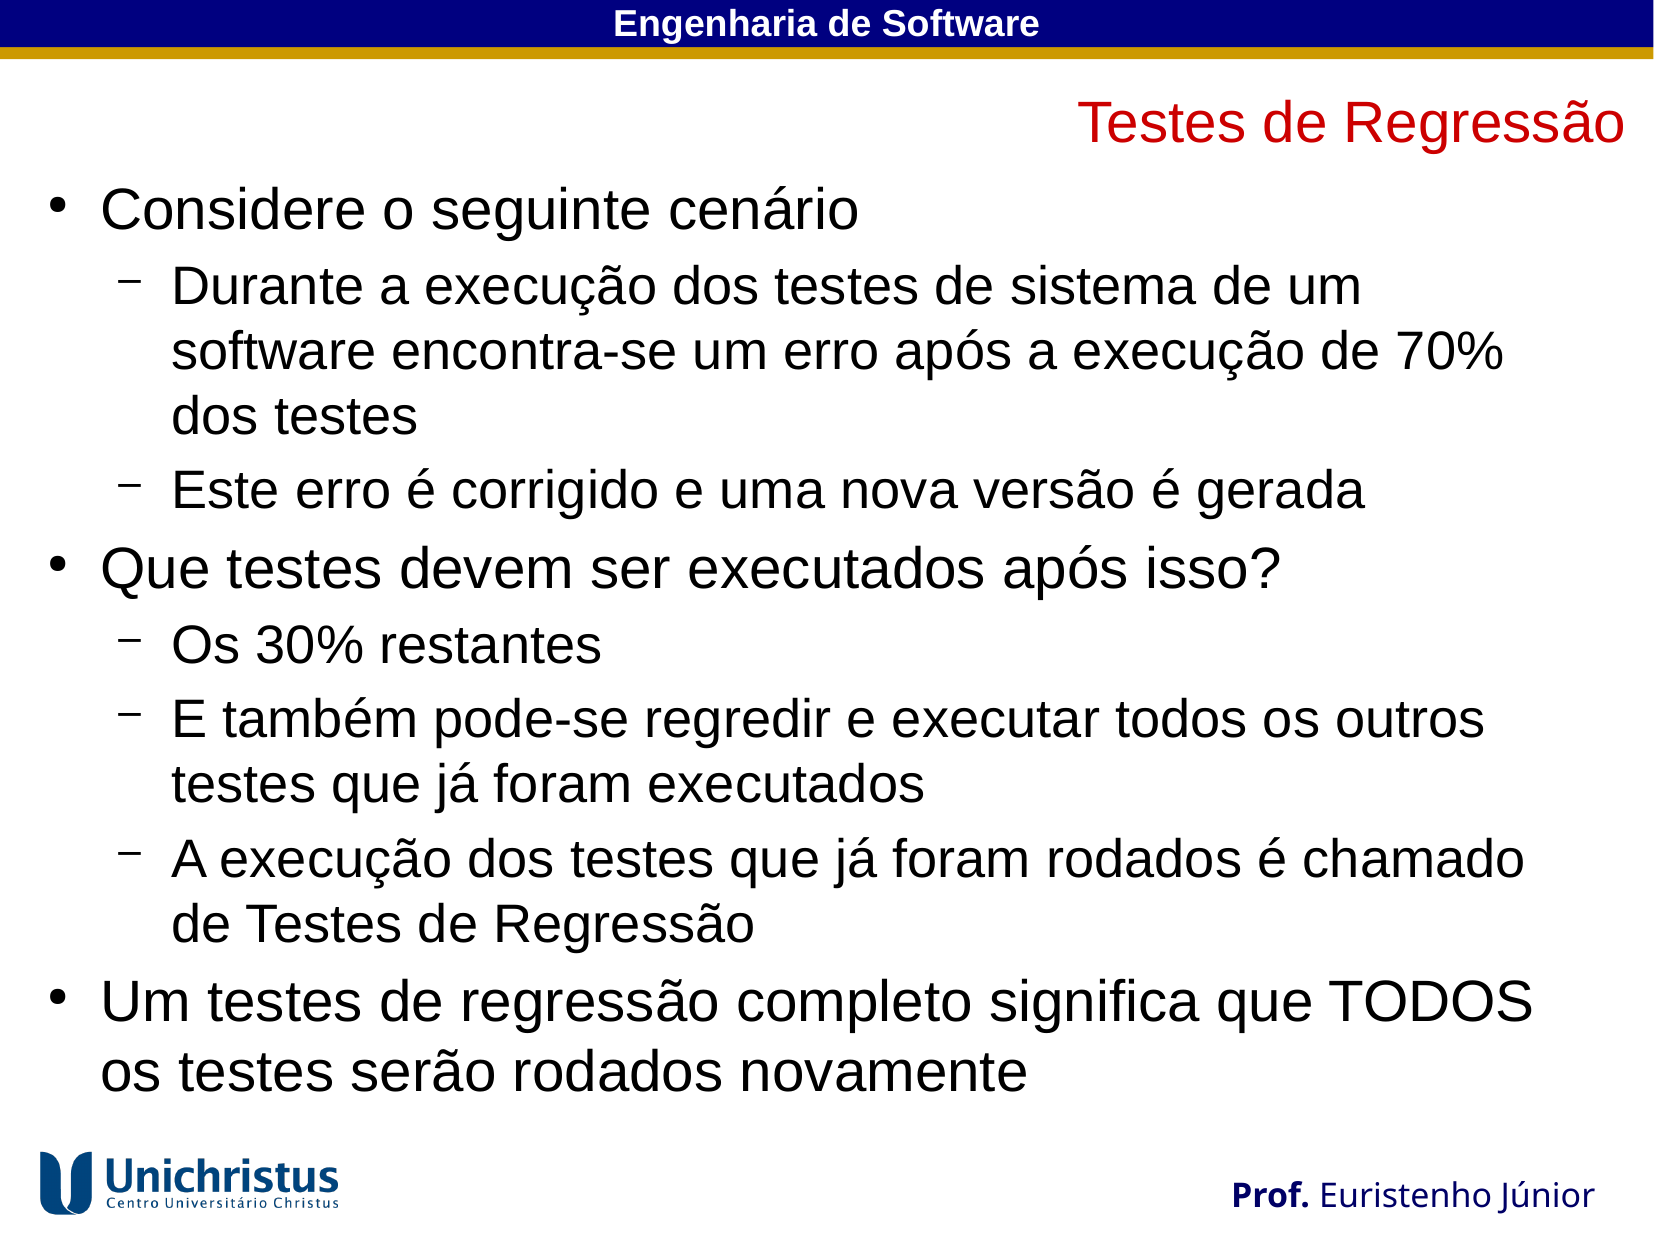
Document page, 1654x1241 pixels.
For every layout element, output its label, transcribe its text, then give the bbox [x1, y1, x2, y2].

text_box [0, 48, 1654, 60]
text_box Testes de Regressão [1062, 82, 1642, 189]
picture [35, 1202, 343, 1217]
text_box Prof. Euristenho Júnior [1216, 1163, 1654, 1224]
list Considere o seguinte cenário Durante a execução dos testes de sistema de um software encontra-se um erro após a execução de 70% dos testes Este erro é corrigido e uma nova versão é gerada Que testes devem ser executados após isso? Os 30% restantes E também pode-se regredir e executar todos os outros testes que já foram executados A execução dos testes que já foram rodados é chamado de Testes de Regressão Um testes de regressão completo significa que TODOS os testes serão rodados novamente [14, 163, 1571, 1202]
text_box Engenharia de Software [0, 0, 1654, 48]
